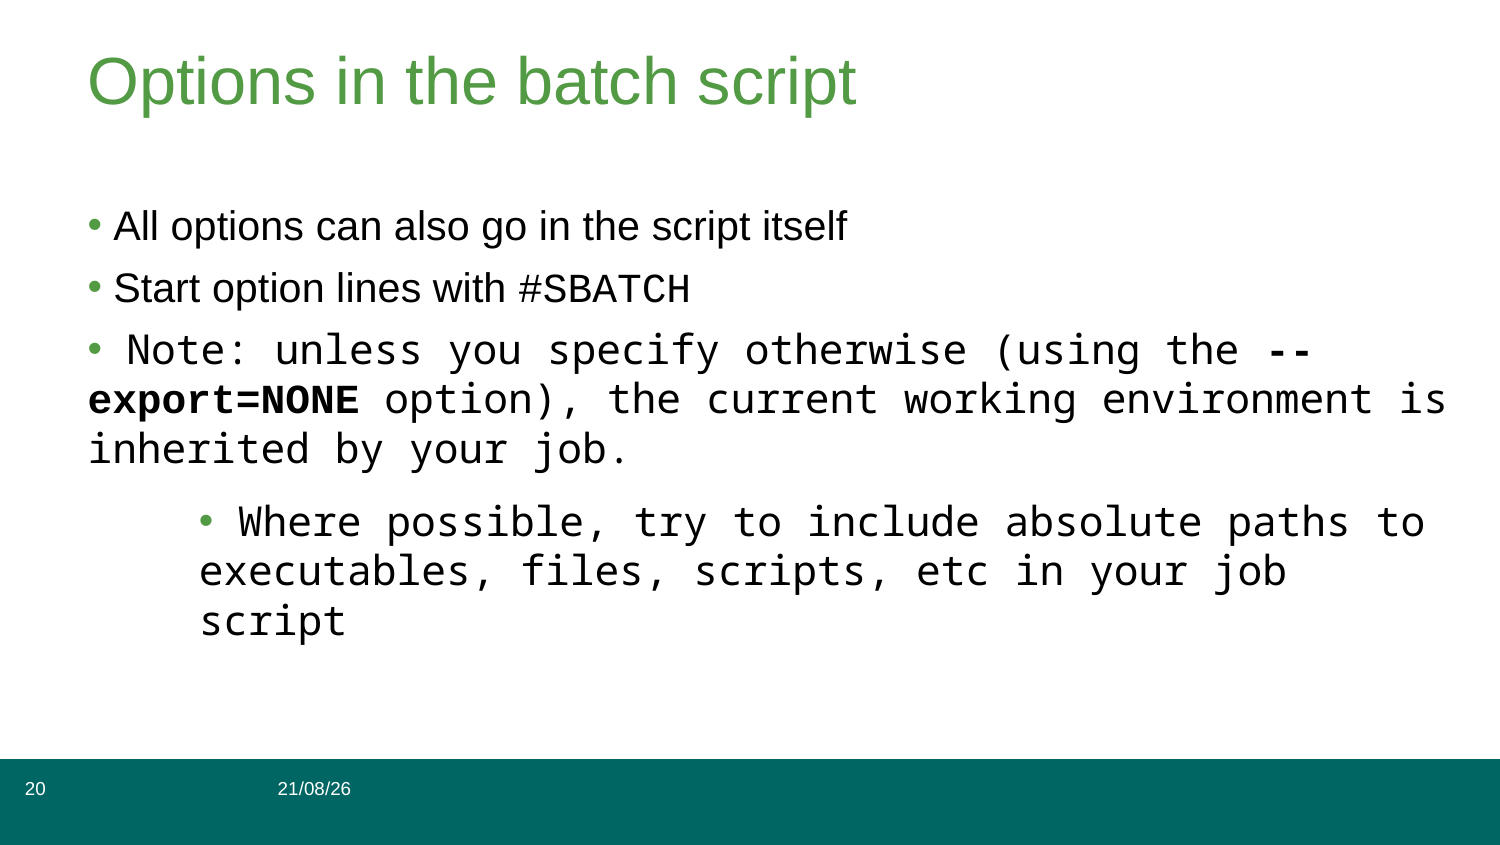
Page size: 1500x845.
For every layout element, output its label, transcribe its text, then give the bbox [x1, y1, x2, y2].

list All options can also go in the script itself Start option lines with #SBATCH Note: unless you specify otherwise (using the --export=NONE option), the current working environment is inherited by your job. Where possible, try to include absolute paths to executables, files, scripts, etc in your job script [87, 199, 1461, 549]
text_box <number> [24, 776, 76, 799]
text_box 19/03/19 [277, 776, 553, 799]
title Options in the batch script [87, 37, 1426, 132]
